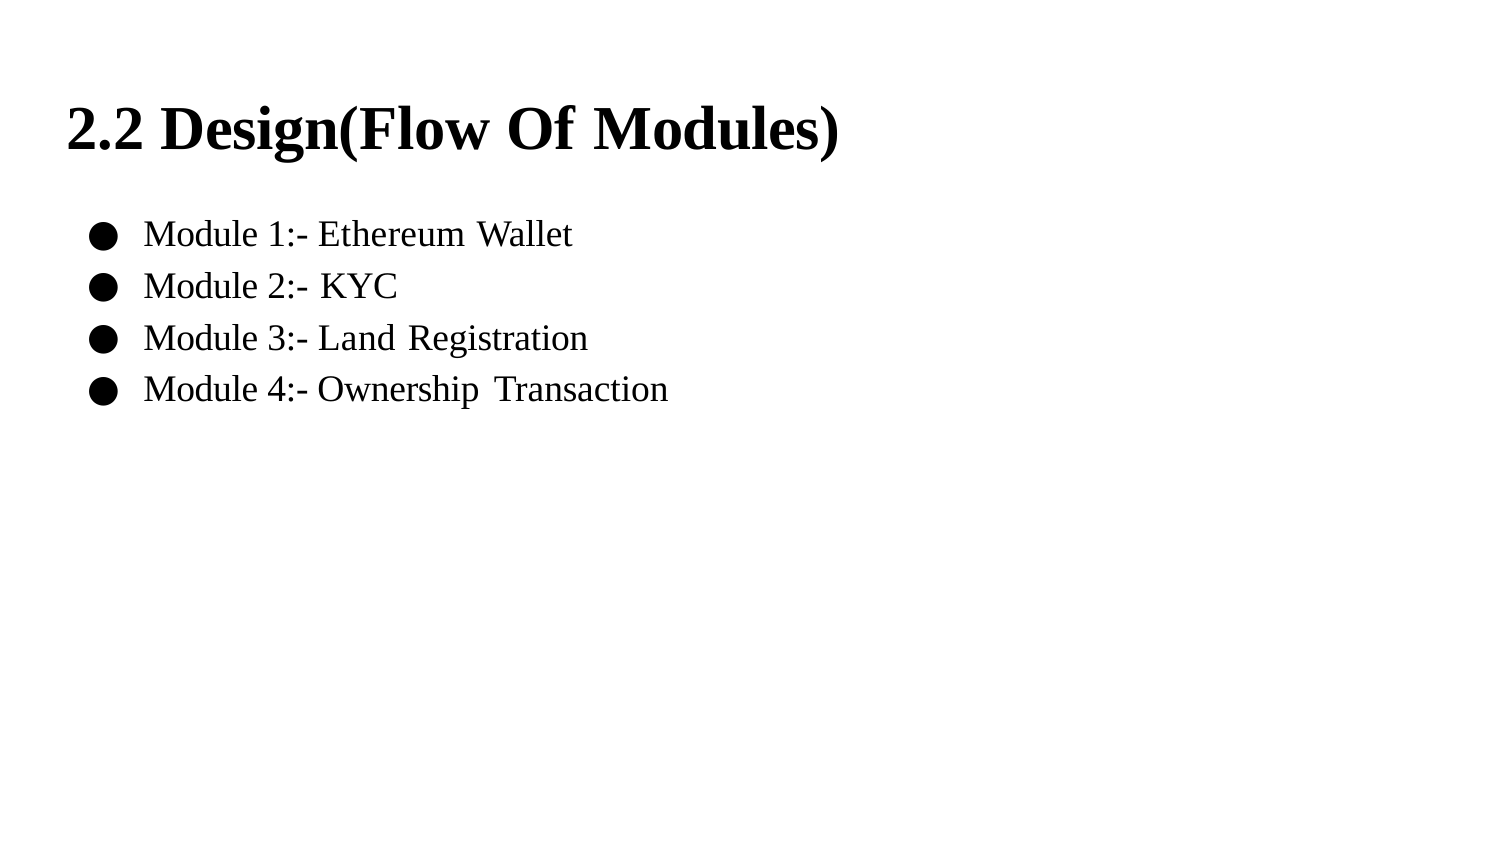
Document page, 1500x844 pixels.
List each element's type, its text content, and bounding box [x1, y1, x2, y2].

title 2.2 Design(Flow Of Modules) [64, 84, 845, 164]
text_box Module 1:- Ethereum Wallet Module 2:- KYC Module 3:- Land Registration Module 4:- Ownership Transaction [82, 200, 672, 412]
